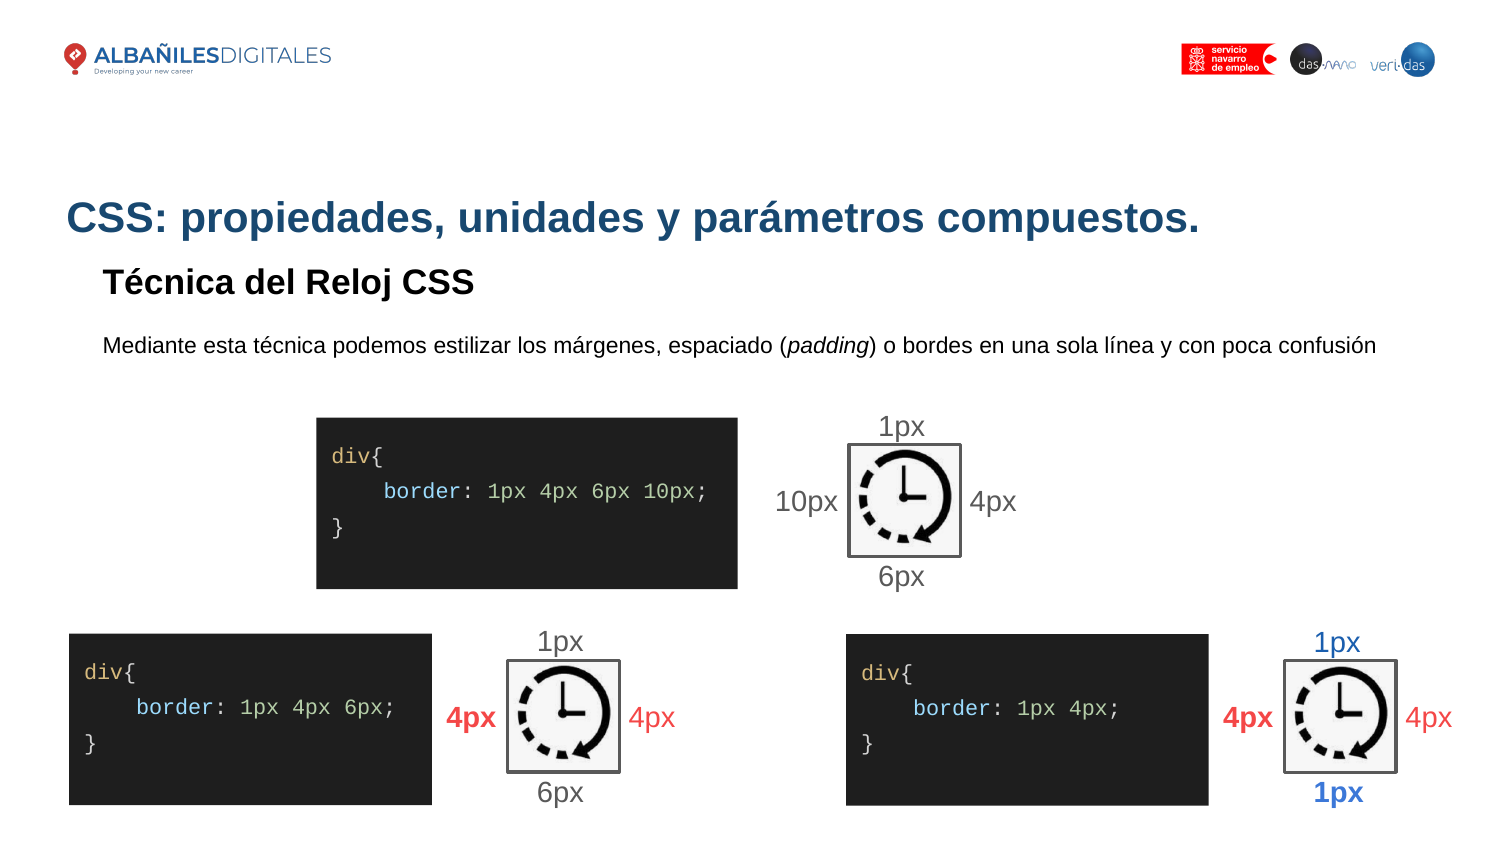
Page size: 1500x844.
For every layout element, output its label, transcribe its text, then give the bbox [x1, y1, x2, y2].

text_box div{ border: 1px 4px; } [846, 634, 1209, 806]
text_box 4px [431, 683, 515, 749]
picture [1286, 662, 1395, 771]
text_box 4px [954, 467, 1072, 533]
picture [1370, 42, 1435, 77]
text_box 4px [1390, 683, 1500, 749]
picture [509, 661, 618, 771]
text_box 10px [759, 467, 856, 533]
text_box div{ border: 1px 4px 6px; } [69, 633, 432, 806]
text_box 1px [521, 607, 639, 673]
text_box 4px [613, 683, 730, 749]
picture [64, 43, 332, 75]
text_box 1px [863, 391, 980, 457]
picture [850, 445, 959, 555]
text_box 1px [1298, 758, 1382, 824]
picture [1181, 43, 1277, 75]
text_box 1px [1298, 607, 1416, 673]
text_box 6px [863, 542, 947, 608]
text_box div{ border: 1px 4px 6px 10px; } [316, 417, 738, 590]
text_box Técnica del Reloj CSS Mediante esta técnica podemos estilizar los márgenes, espaciado (padding) o bordes en una sola línea y con poca confusión [87, 237, 1463, 374]
text_box CSS: propiedades, unidades y parámetros compuestos. [66, 179, 1463, 241]
text_box 4px [1208, 683, 1292, 749]
picture [1290, 43, 1356, 75]
text_box 6px [521, 758, 605, 824]
